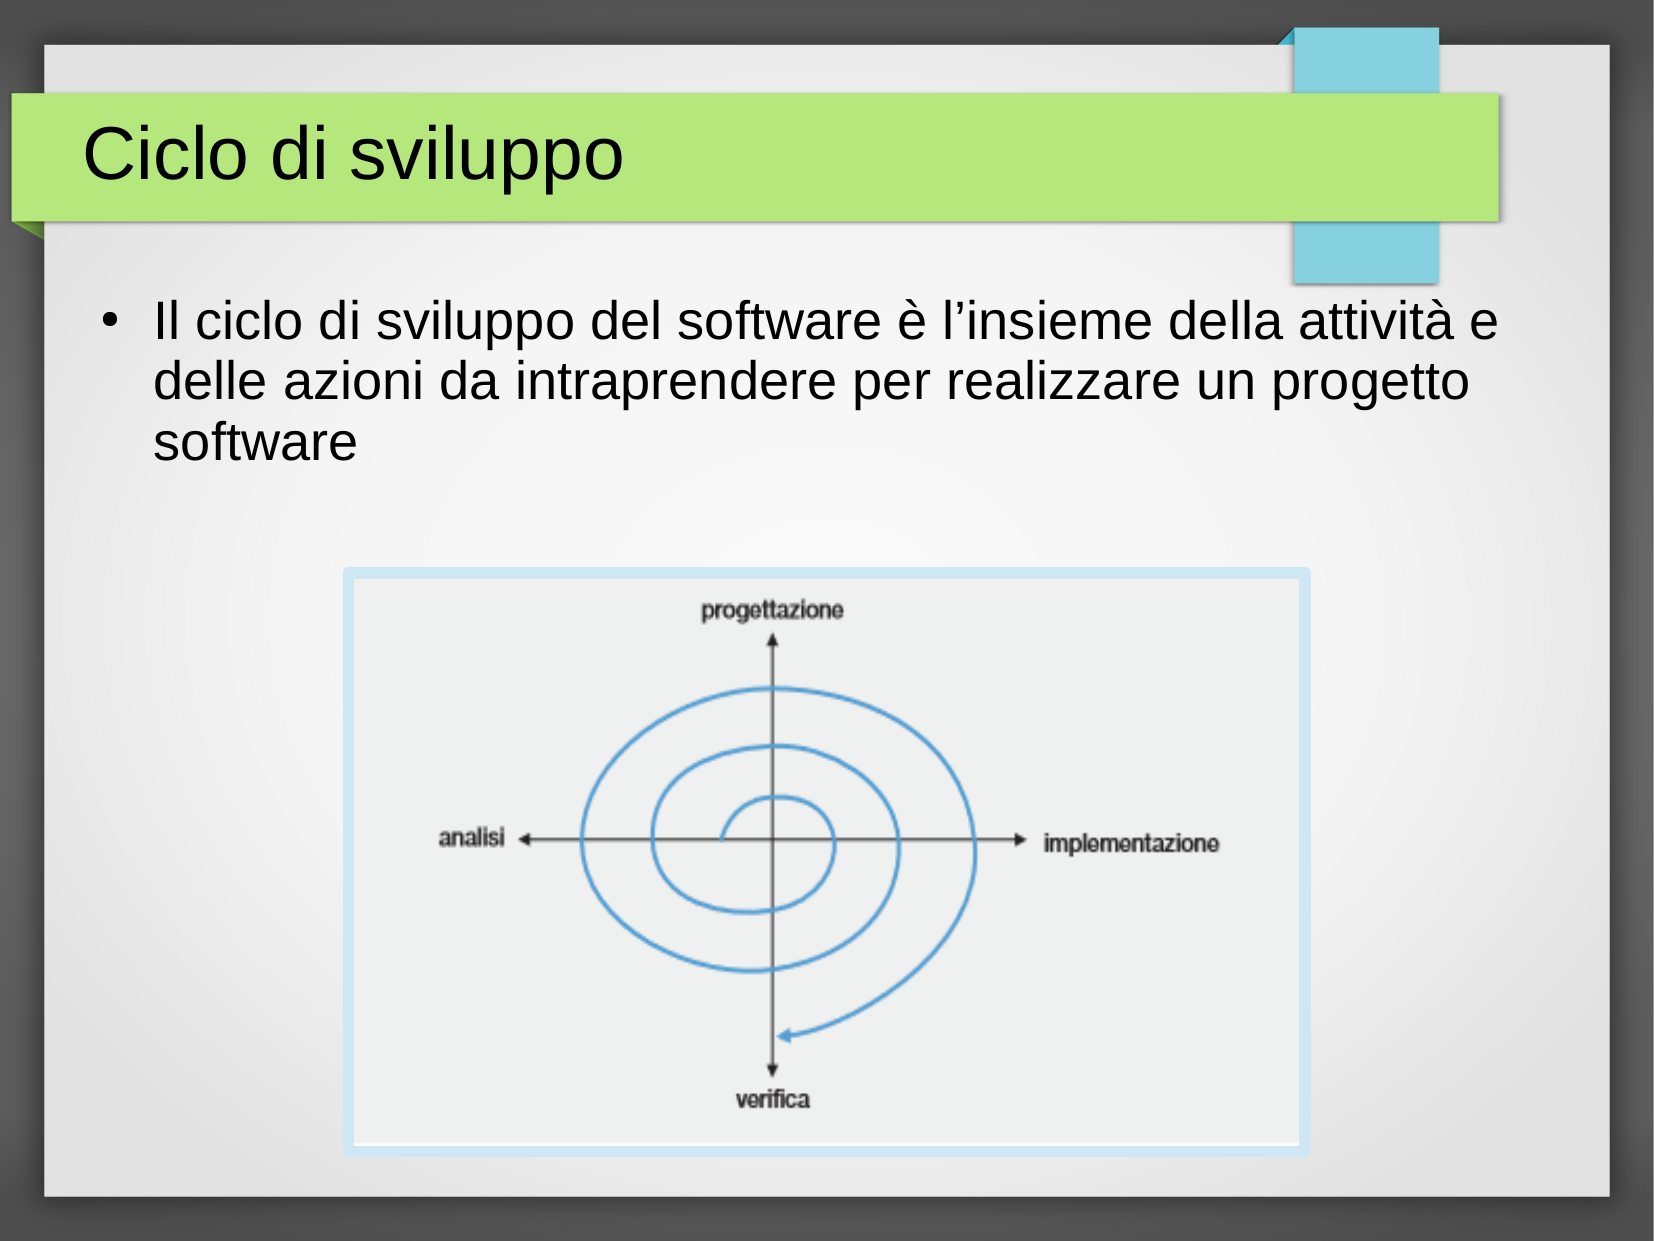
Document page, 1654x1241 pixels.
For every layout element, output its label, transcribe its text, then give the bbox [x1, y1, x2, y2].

picture [0, 0, 1654, 1241]
title Ciclo di sviluppo [82, 94, 1264, 213]
list Il ciclo di sviluppo del software è l’insieme della attività e delle azioni da intraprendere per realizzare un progetto software [82, 290, 1571, 1010]
